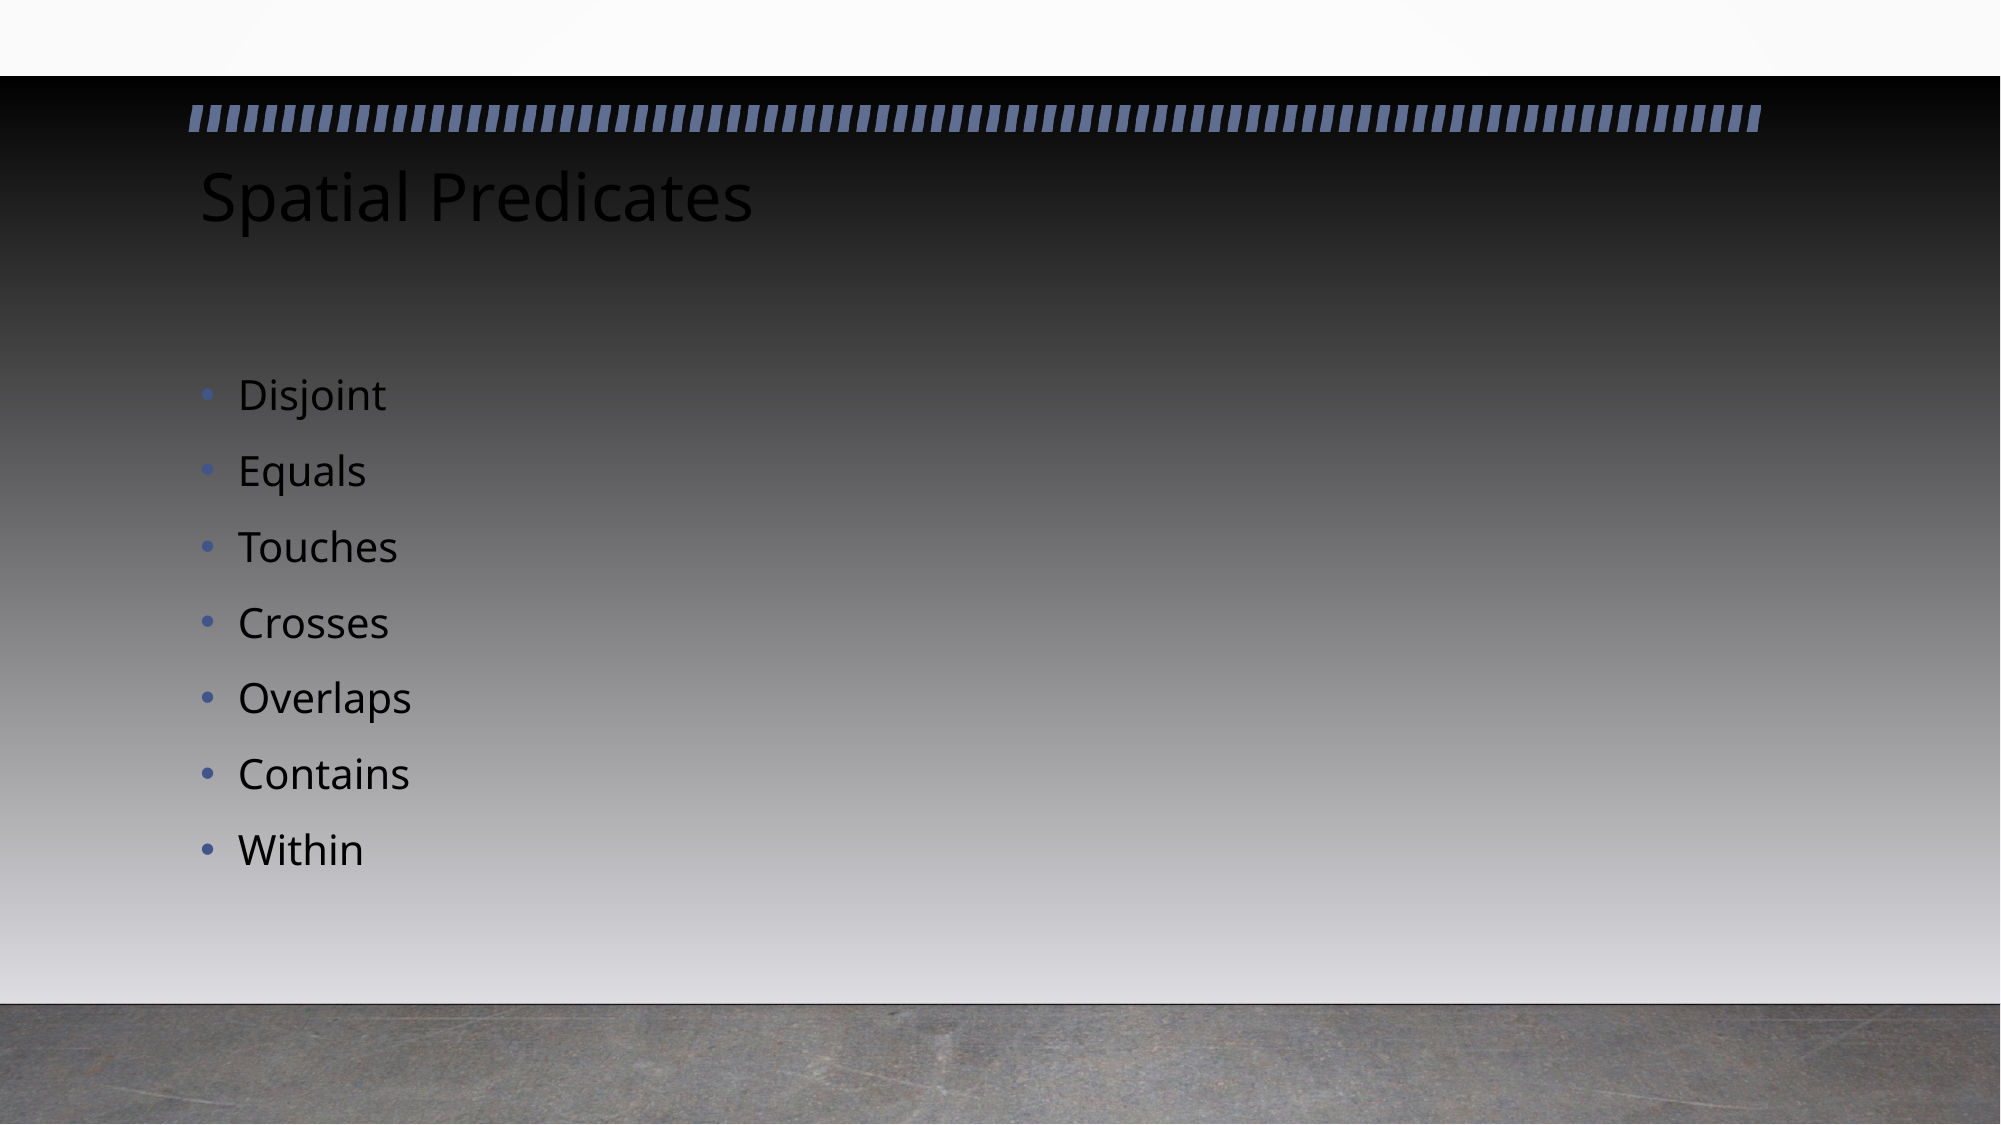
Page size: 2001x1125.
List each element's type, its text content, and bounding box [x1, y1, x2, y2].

list Disjoint Equals Touches Crosses Overlaps Contains Within [185, 356, 1761, 897]
title Spatial Predicates [185, 156, 1761, 329]
